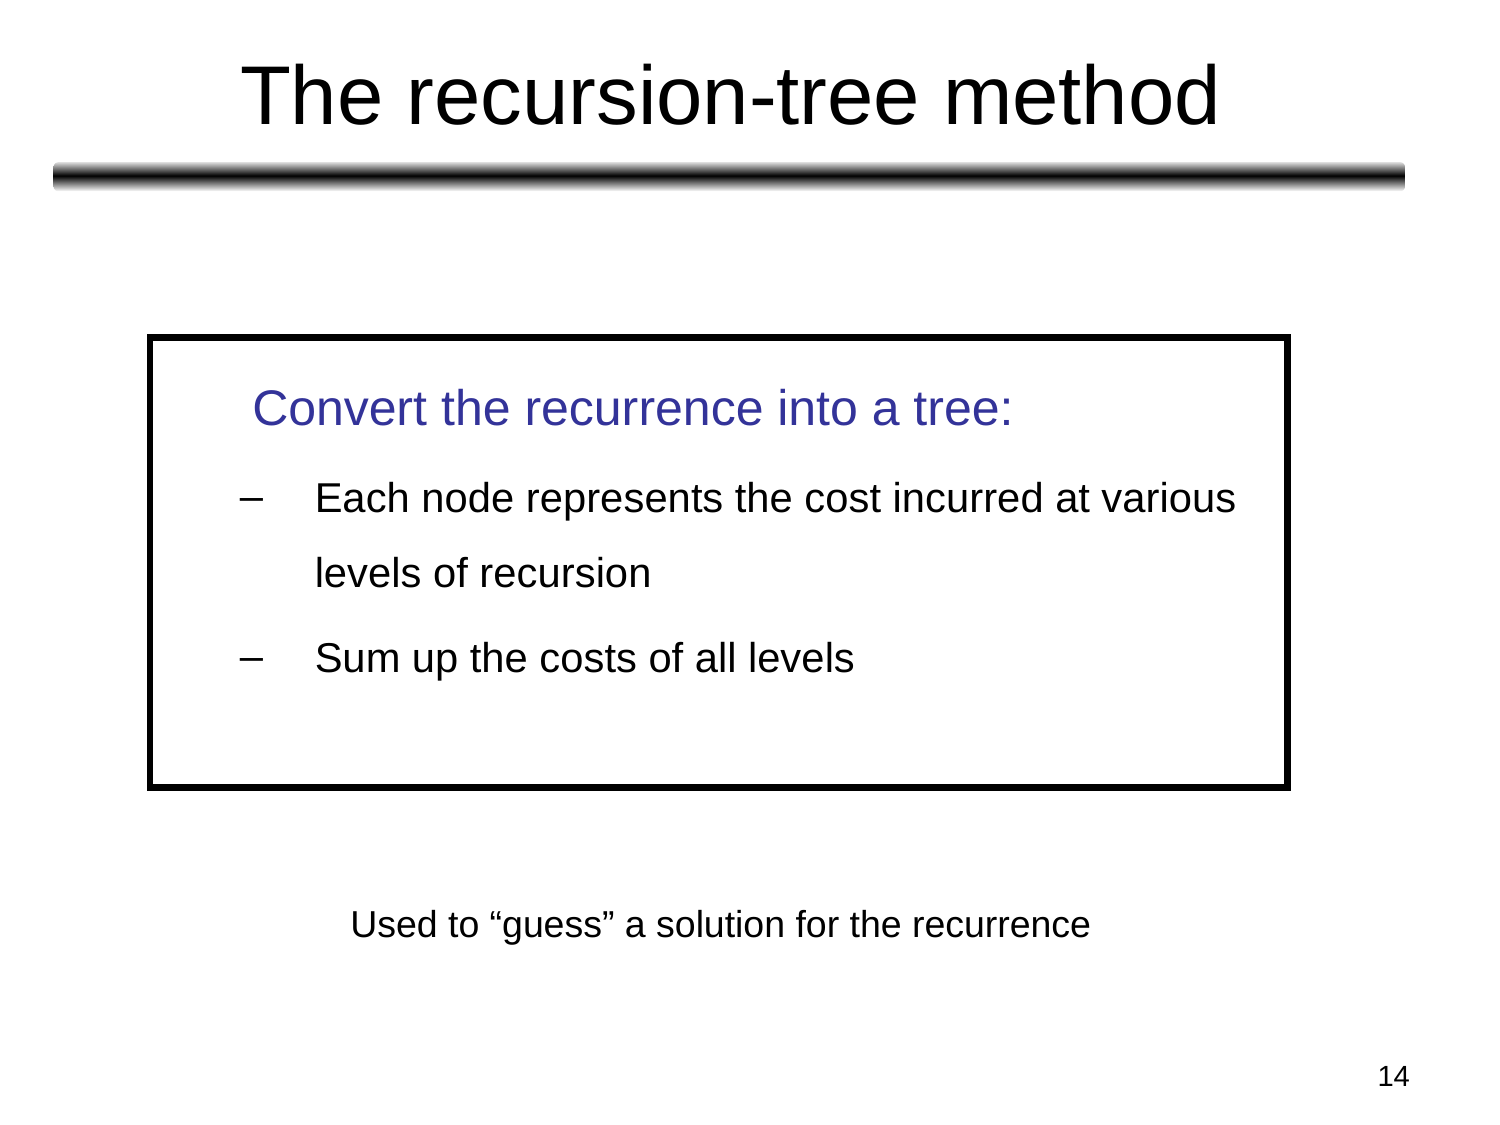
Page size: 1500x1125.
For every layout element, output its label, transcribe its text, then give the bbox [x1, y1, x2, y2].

title The recursion-tree method [55, 16, 1406, 166]
list Convert the recurrence into a tree: Each node represents the cost incurred at various levels of recursion Sum up the costs of all levels [150, 337, 1288, 788]
text_box Used to “guess” a solution for the recurrence [335, 892, 1107, 954]
